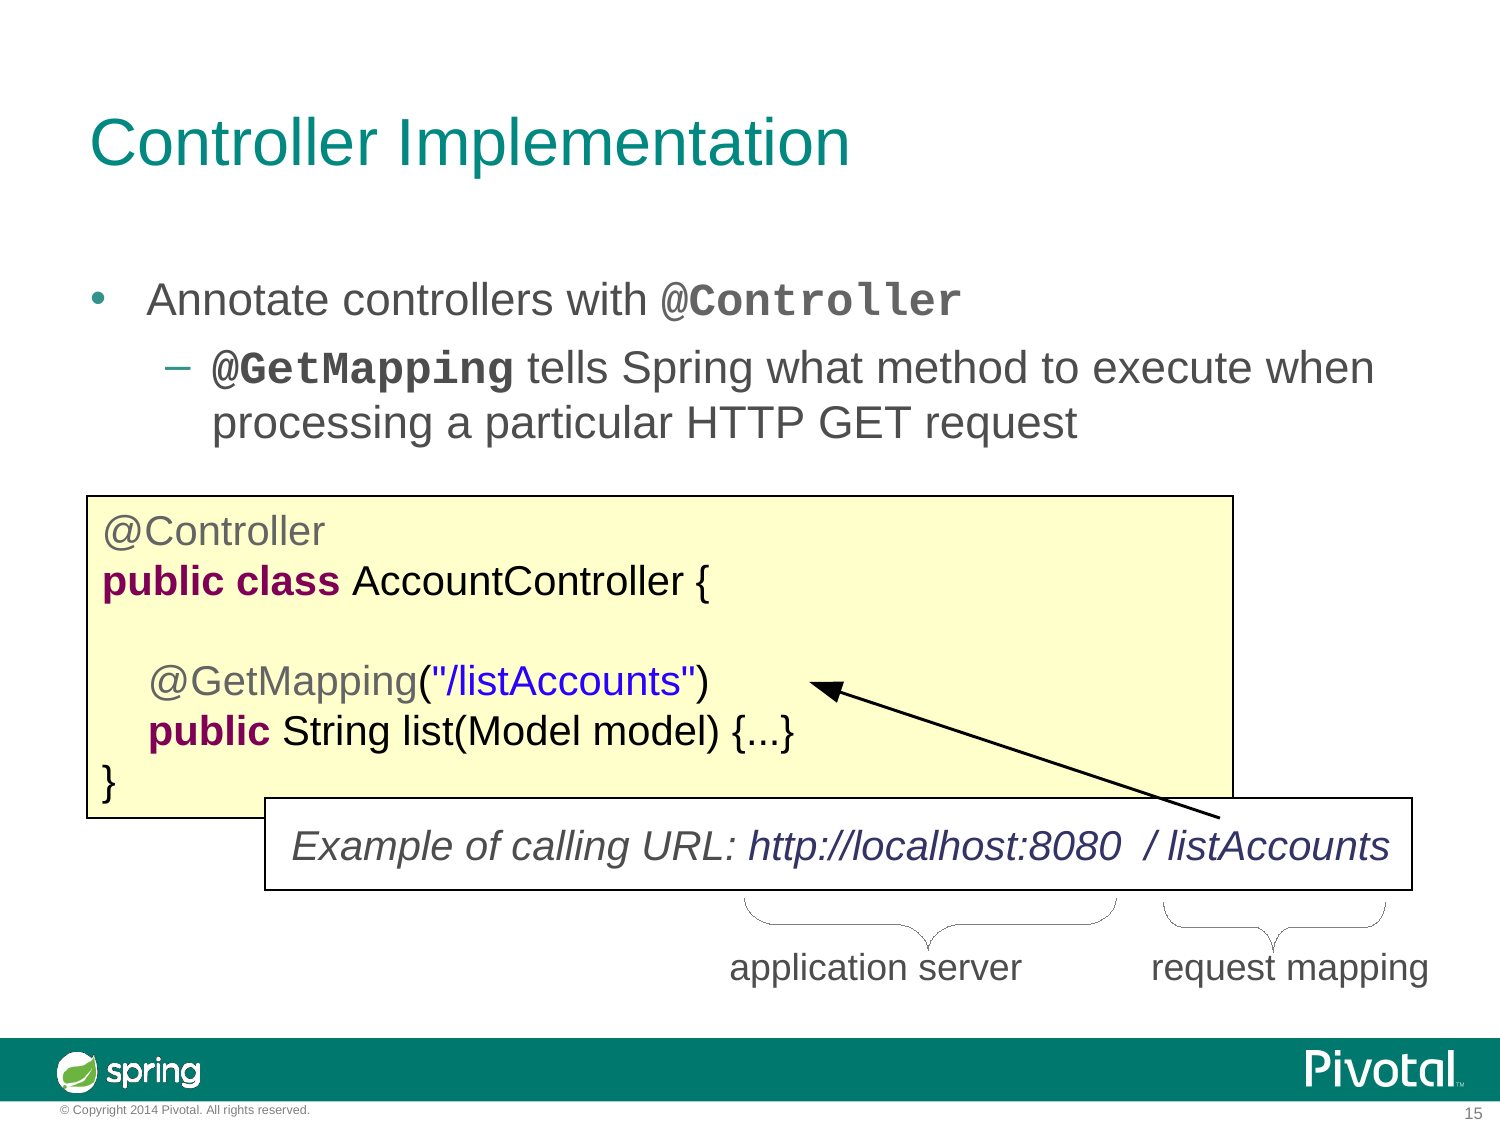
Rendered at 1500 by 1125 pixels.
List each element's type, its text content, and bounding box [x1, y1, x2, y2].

text_box Example of calling URL: http://localhost:8080 / listAccounts [264, 798, 1412, 891]
title Controller Implementation [75, 44, 1426, 233]
text_box application server [703, 935, 1049, 998]
picture [32, 1041, 210, 1103]
list Annotate controllers with @Controller @GetMapping tells Spring what method to execute when processing a particular HTTP GET request [75, 262, 1426, 1005]
picture [1306, 1050, 1464, 1087]
text_box request mapping [1136, 935, 1450, 996]
